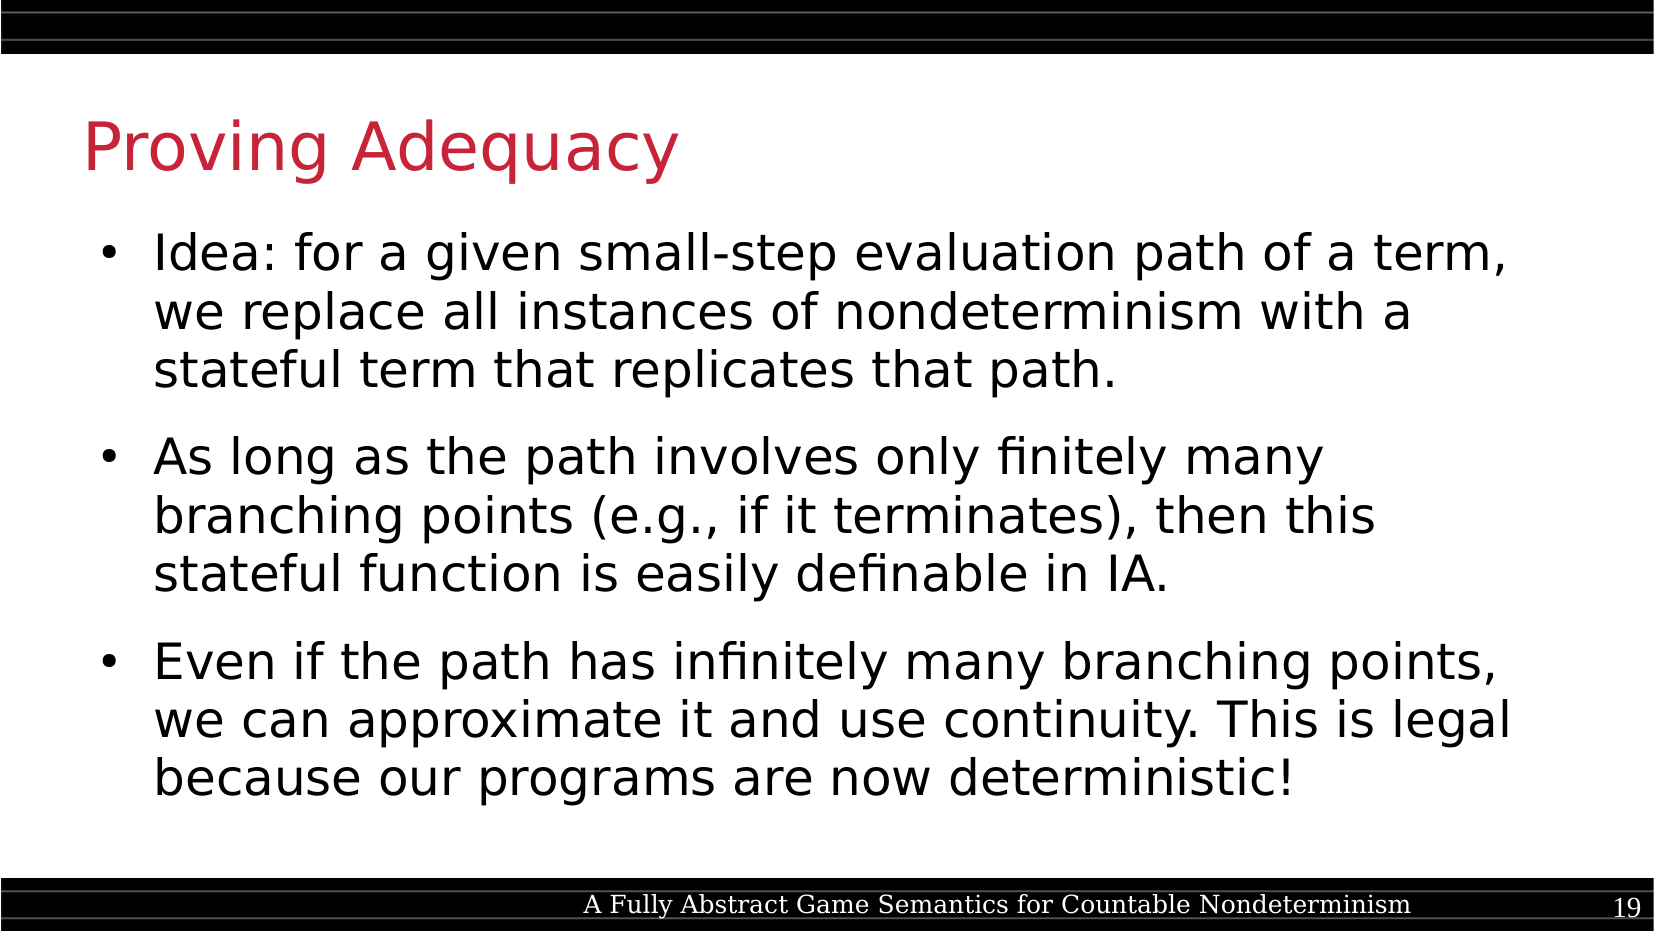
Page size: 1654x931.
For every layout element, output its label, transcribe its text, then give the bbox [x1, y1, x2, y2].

picture [1, 0, 1654, 54]
list Idea: for a given small-step evaluation path of a term, we replace all instances of nondeterminism with a stateful term that replicates that path. As long as the path involves only finitely many branching points (e.g., if it terminates), then this stateful function is easily definable in IA. Even if the path has infinitely many branching points, we can approximate it and use continuity. This is legal because our programs are now deterministic! [82, 224, 1571, 827]
picture [1, 878, 1654, 931]
title Proving Adequacy [82, 69, 1571, 224]
